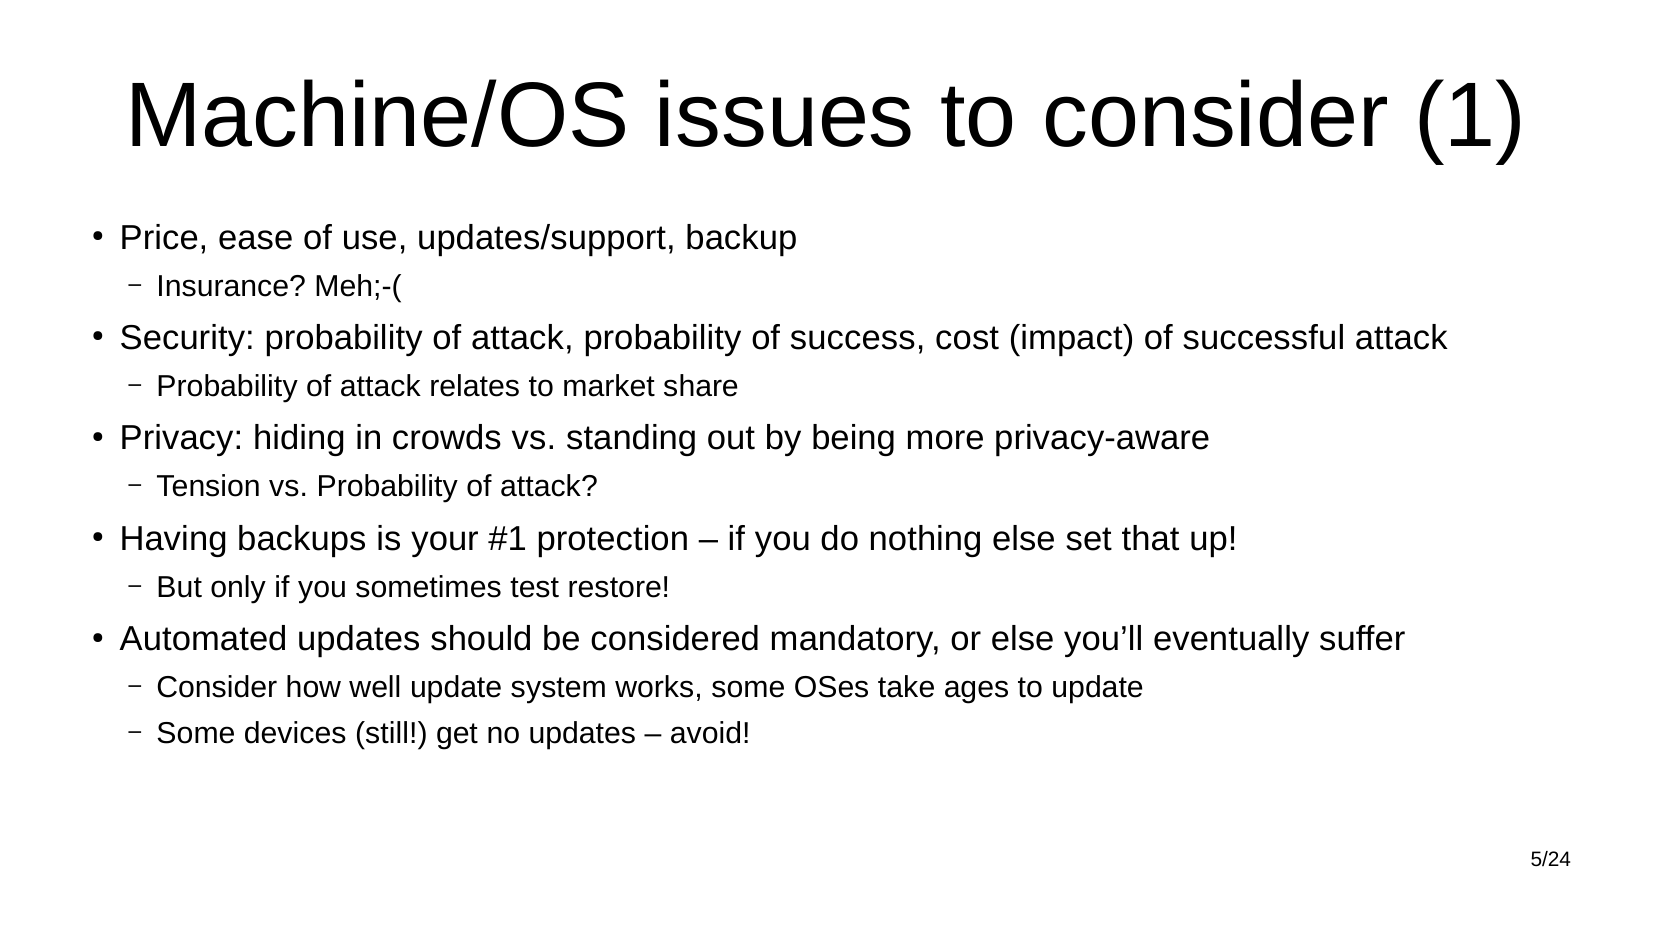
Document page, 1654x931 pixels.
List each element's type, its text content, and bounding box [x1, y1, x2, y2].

list Price, ease of use, updates/support, backup Insurance? Meh;-( Security: probability of attack, probability of success, cost (impact) of successful attack Probability of attack relates to market share Privacy: hiding in crowds vs. standing out by being more privacy-aware Tension vs. Probability of attack? Having backups is your #1 protection – if you do nothing else set that up! But only if you sometimes test restore! Automated updates should be considered mandatory, or else you’ll eventually suffer Consider how well update system works, some OSes take ages to update Some devices (still!) get no updates – avoid! [82, 217, 1571, 758]
title Machine/OS issues to consider (1) [82, 37, 1571, 193]
